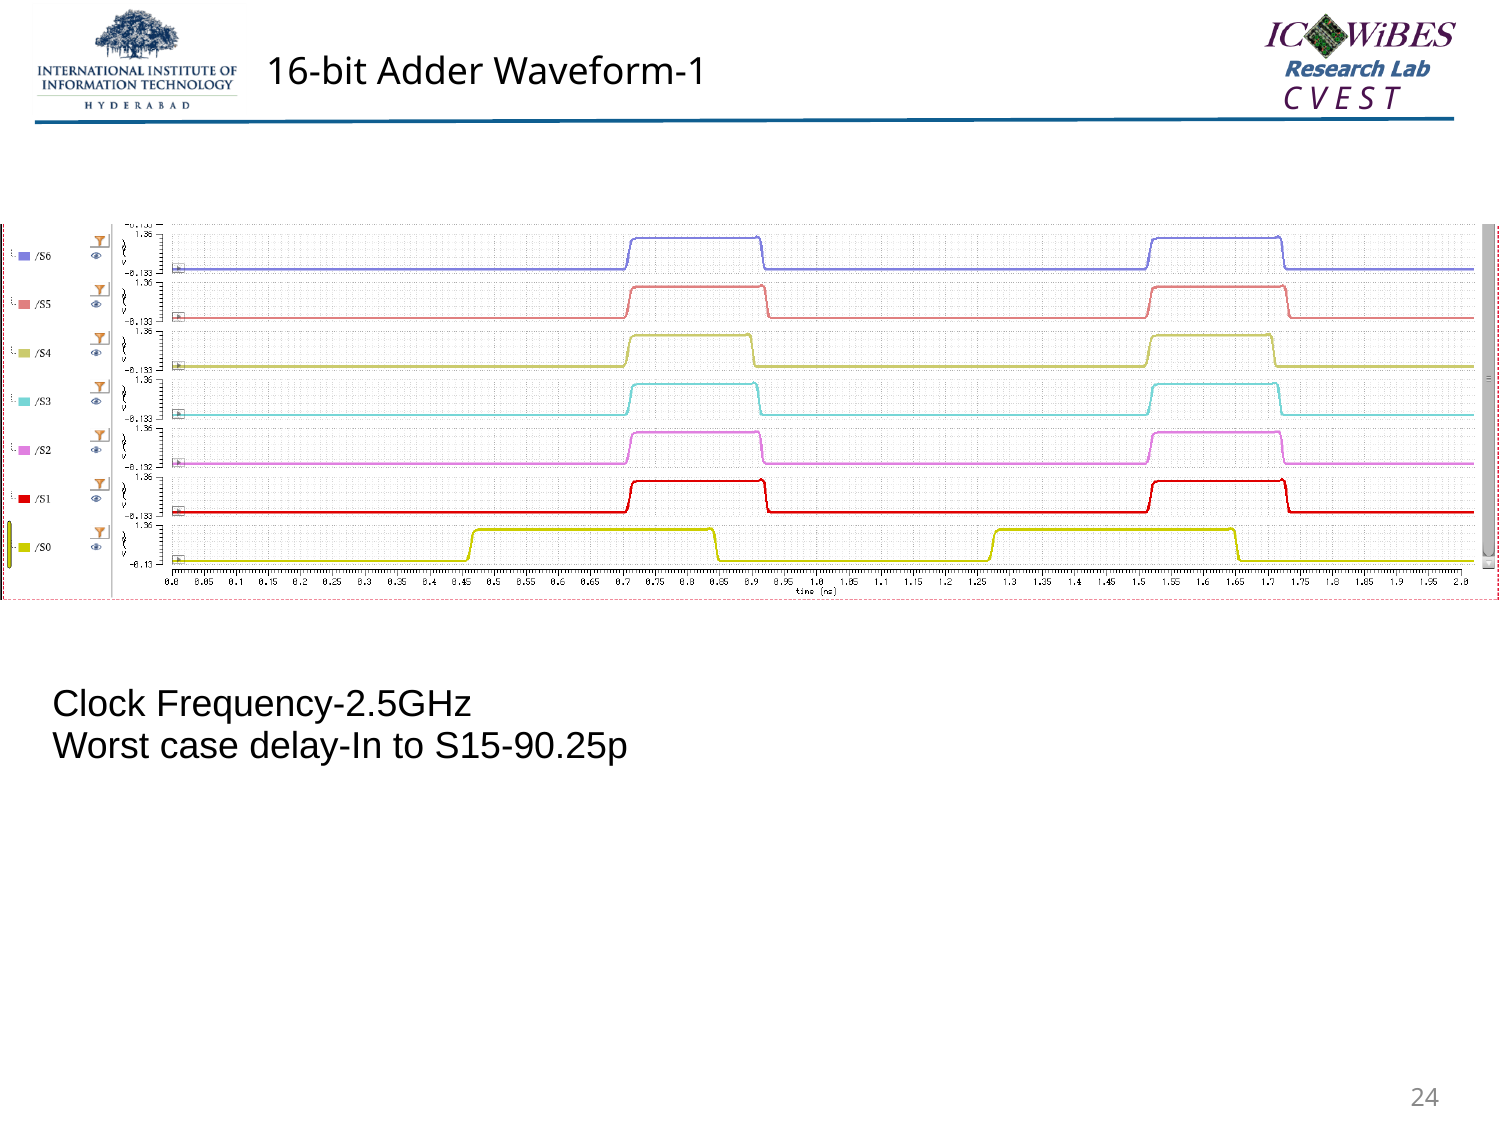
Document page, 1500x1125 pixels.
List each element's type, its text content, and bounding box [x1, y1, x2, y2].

slide_number <number> [1329, 1074, 1455, 1123]
picture [1261, 12, 1458, 82]
picture [31, 2, 247, 115]
picture [0, 224, 1500, 601]
title 16-bit Adder Waveform-1 [251, 26, 1195, 113]
text_box Clock Frequency-2.5GHz Worst case delay-In to S15-90.25p [37, 675, 643, 816]
